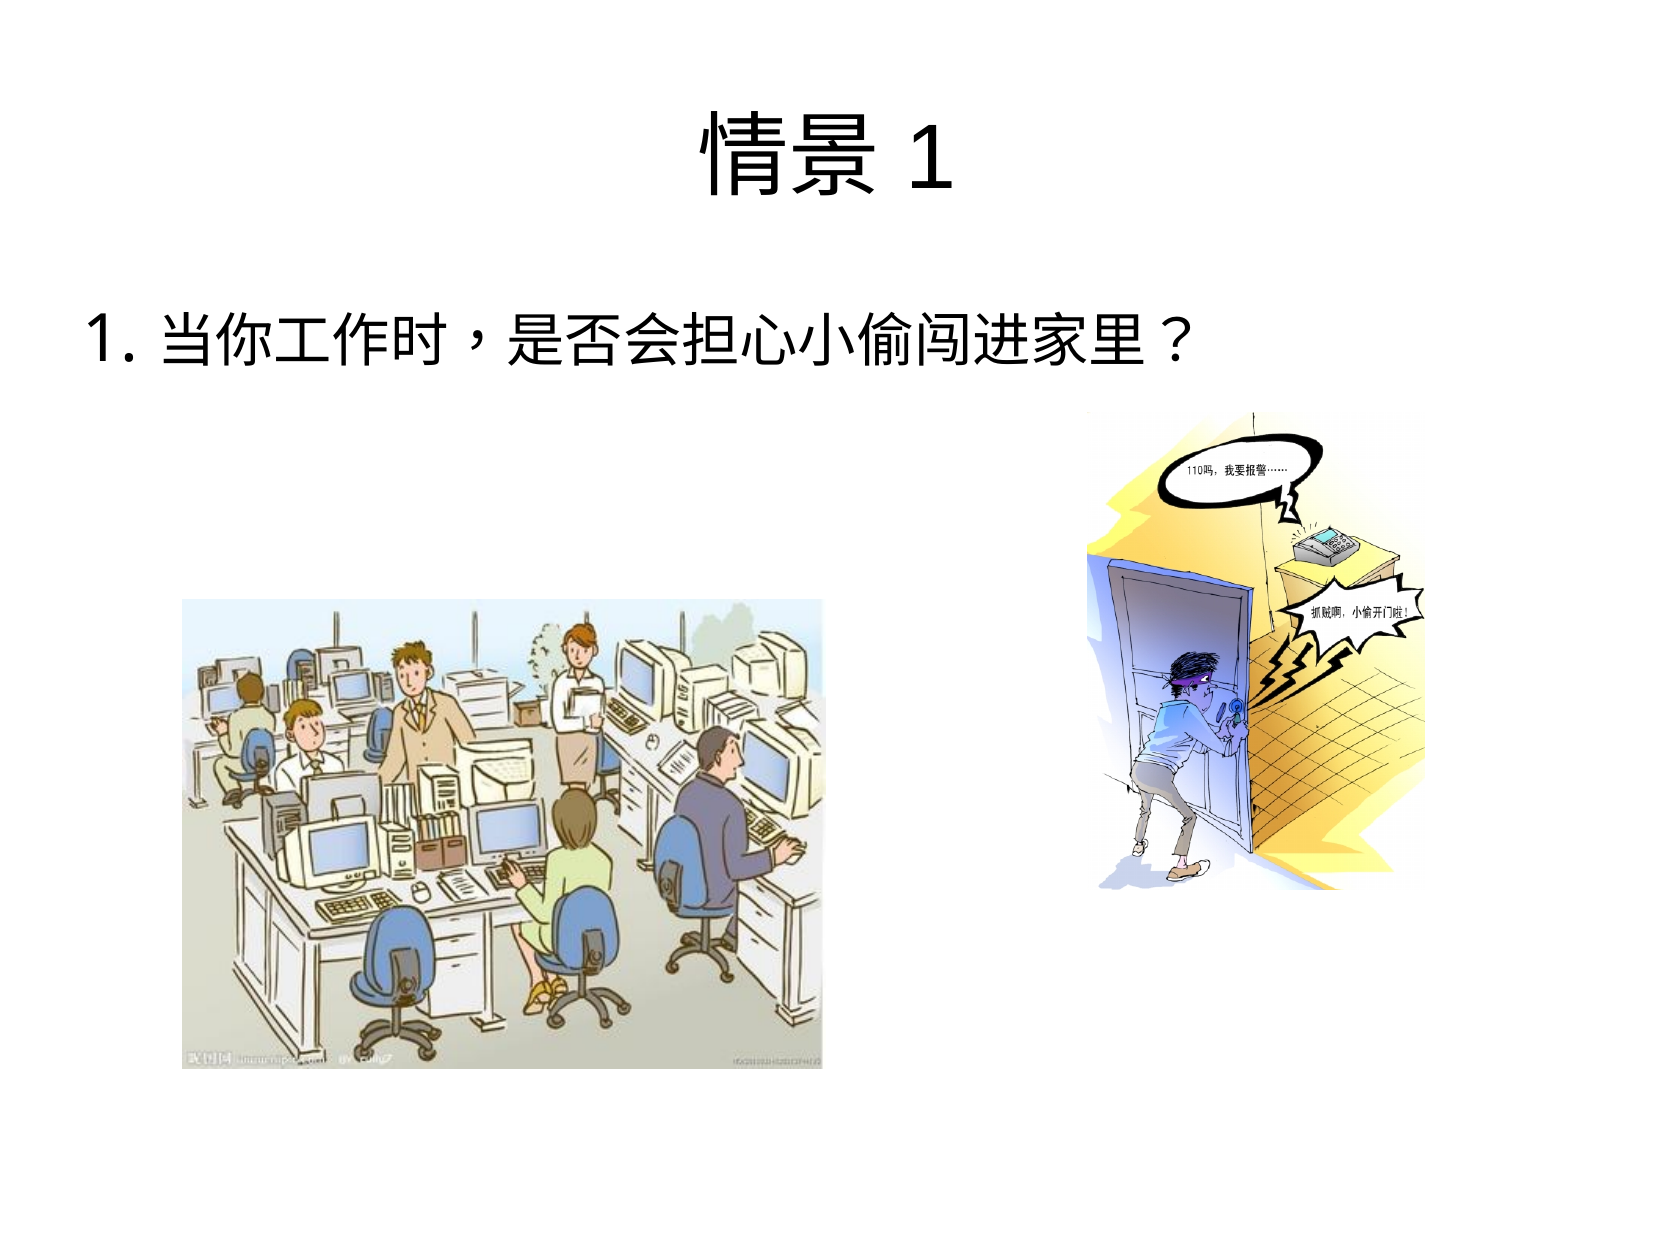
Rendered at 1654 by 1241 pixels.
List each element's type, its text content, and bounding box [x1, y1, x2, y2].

list 1.当你工作时，是否会担心小偷闯进家里？ [82, 290, 1571, 1094]
picture [1087, 412, 1425, 890]
picture [182, 599, 826, 1069]
title 情景1 [82, 56, 1571, 250]
